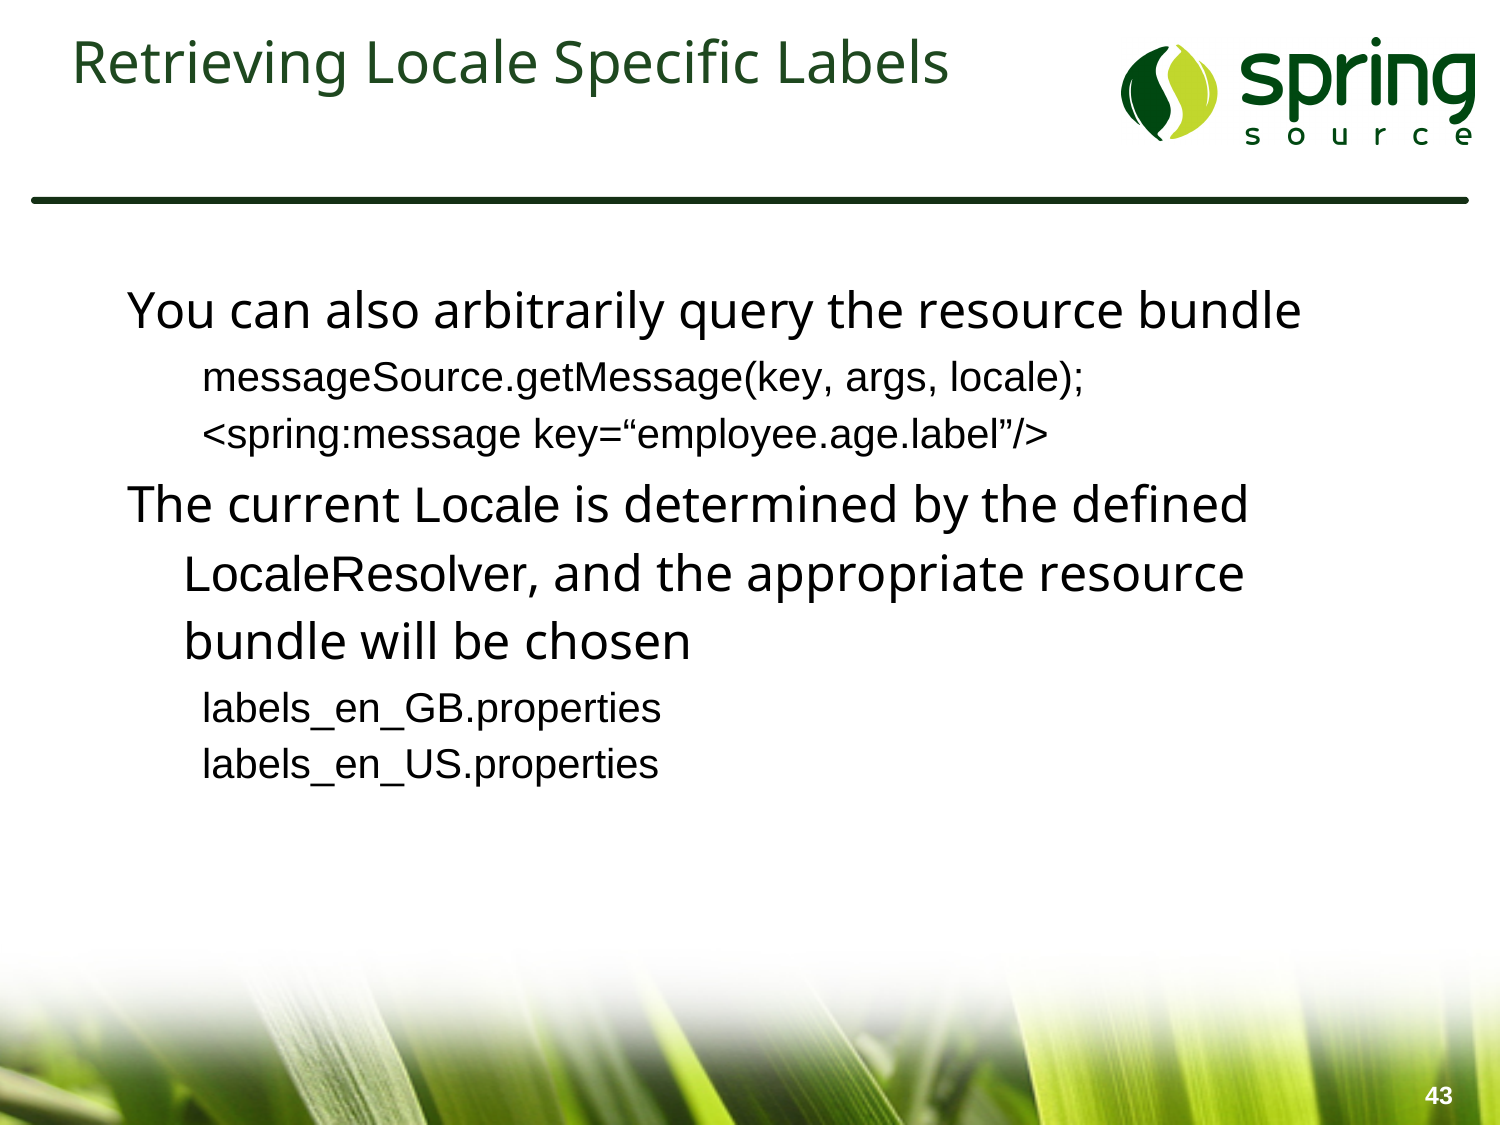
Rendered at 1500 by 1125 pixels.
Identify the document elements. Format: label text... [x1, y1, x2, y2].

picture [1121, 37, 1475, 145]
title Retrieving Locale Specific Labels [56, 13, 1089, 177]
list You can also arbitrarily query the resource bundle messageSource.getMessage(key, args, locale); <spring:message key=“employee.age.label”/> The current Locale is determined by the defined LocaleResolver, and the appropriate resource bundle will be chosen labels_en_GB.properties labels_en_US.properties [112, 267, 1388, 966]
picture [0, 944, 1500, 1125]
